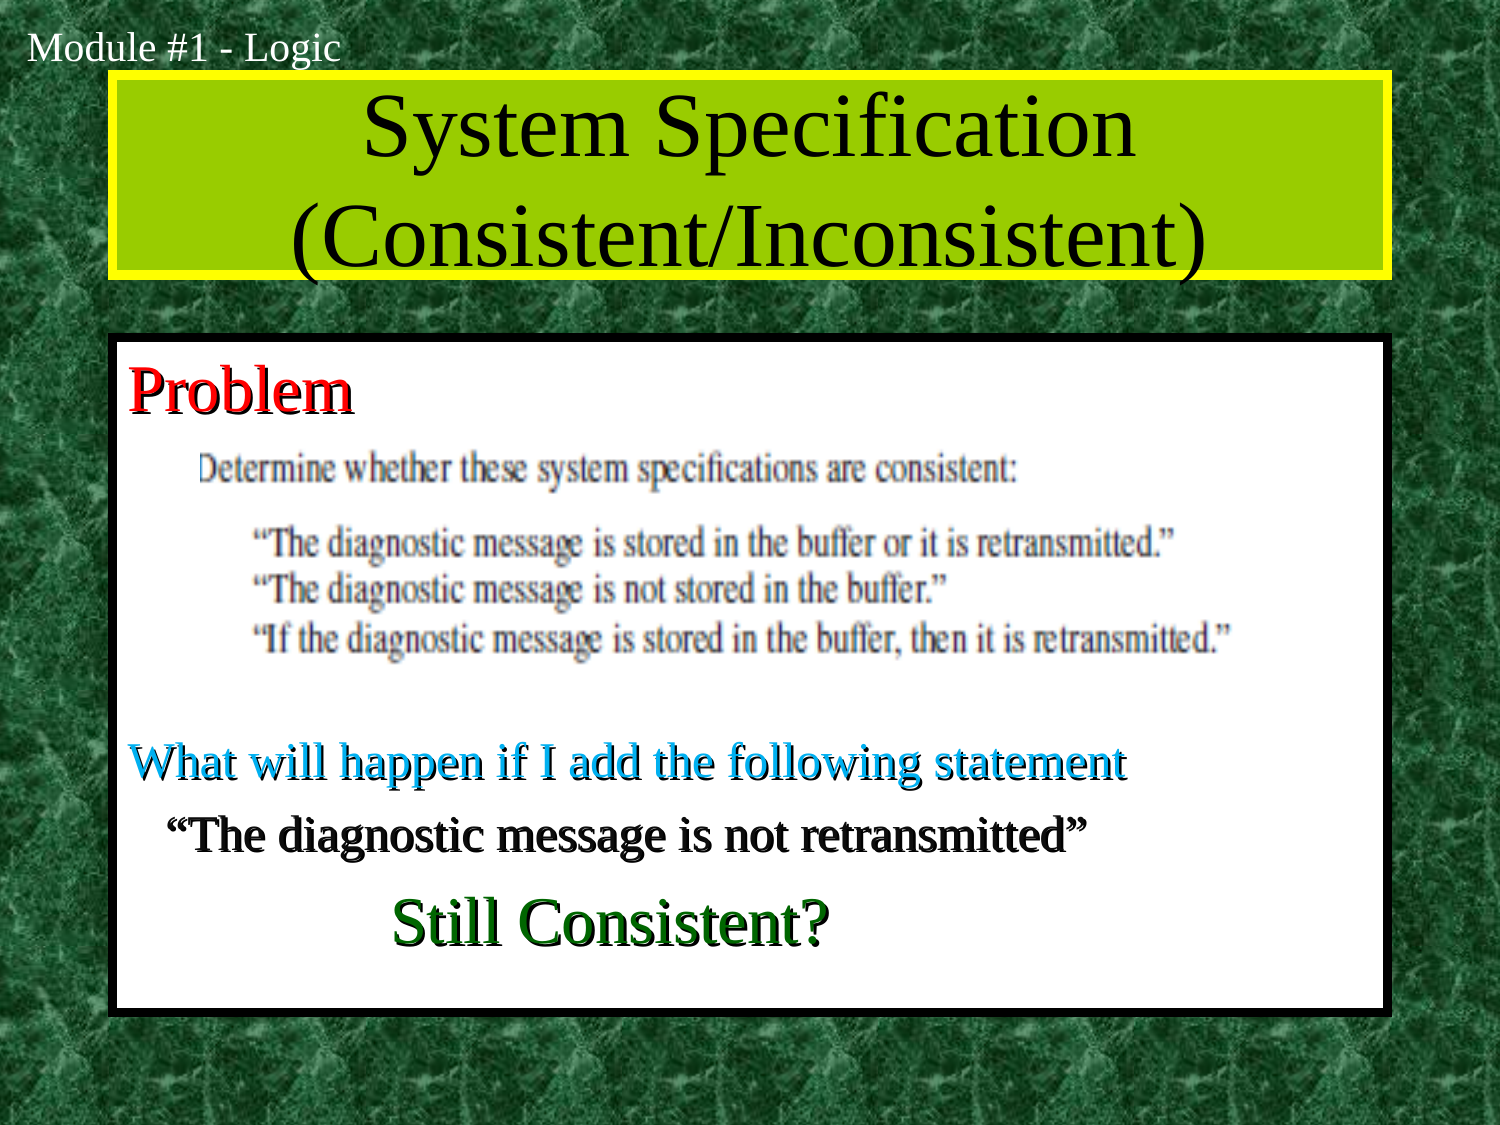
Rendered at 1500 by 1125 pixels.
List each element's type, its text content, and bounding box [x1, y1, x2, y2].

picture [0, 0, 1500, 1125]
list Problem What will happen if I add the following statement “The diagnostic message is not retransmitted” Still Consistent? [112, 337, 1388, 1013]
title System Specification (Consistent/Inconsistent) [112, 75, 1388, 276]
